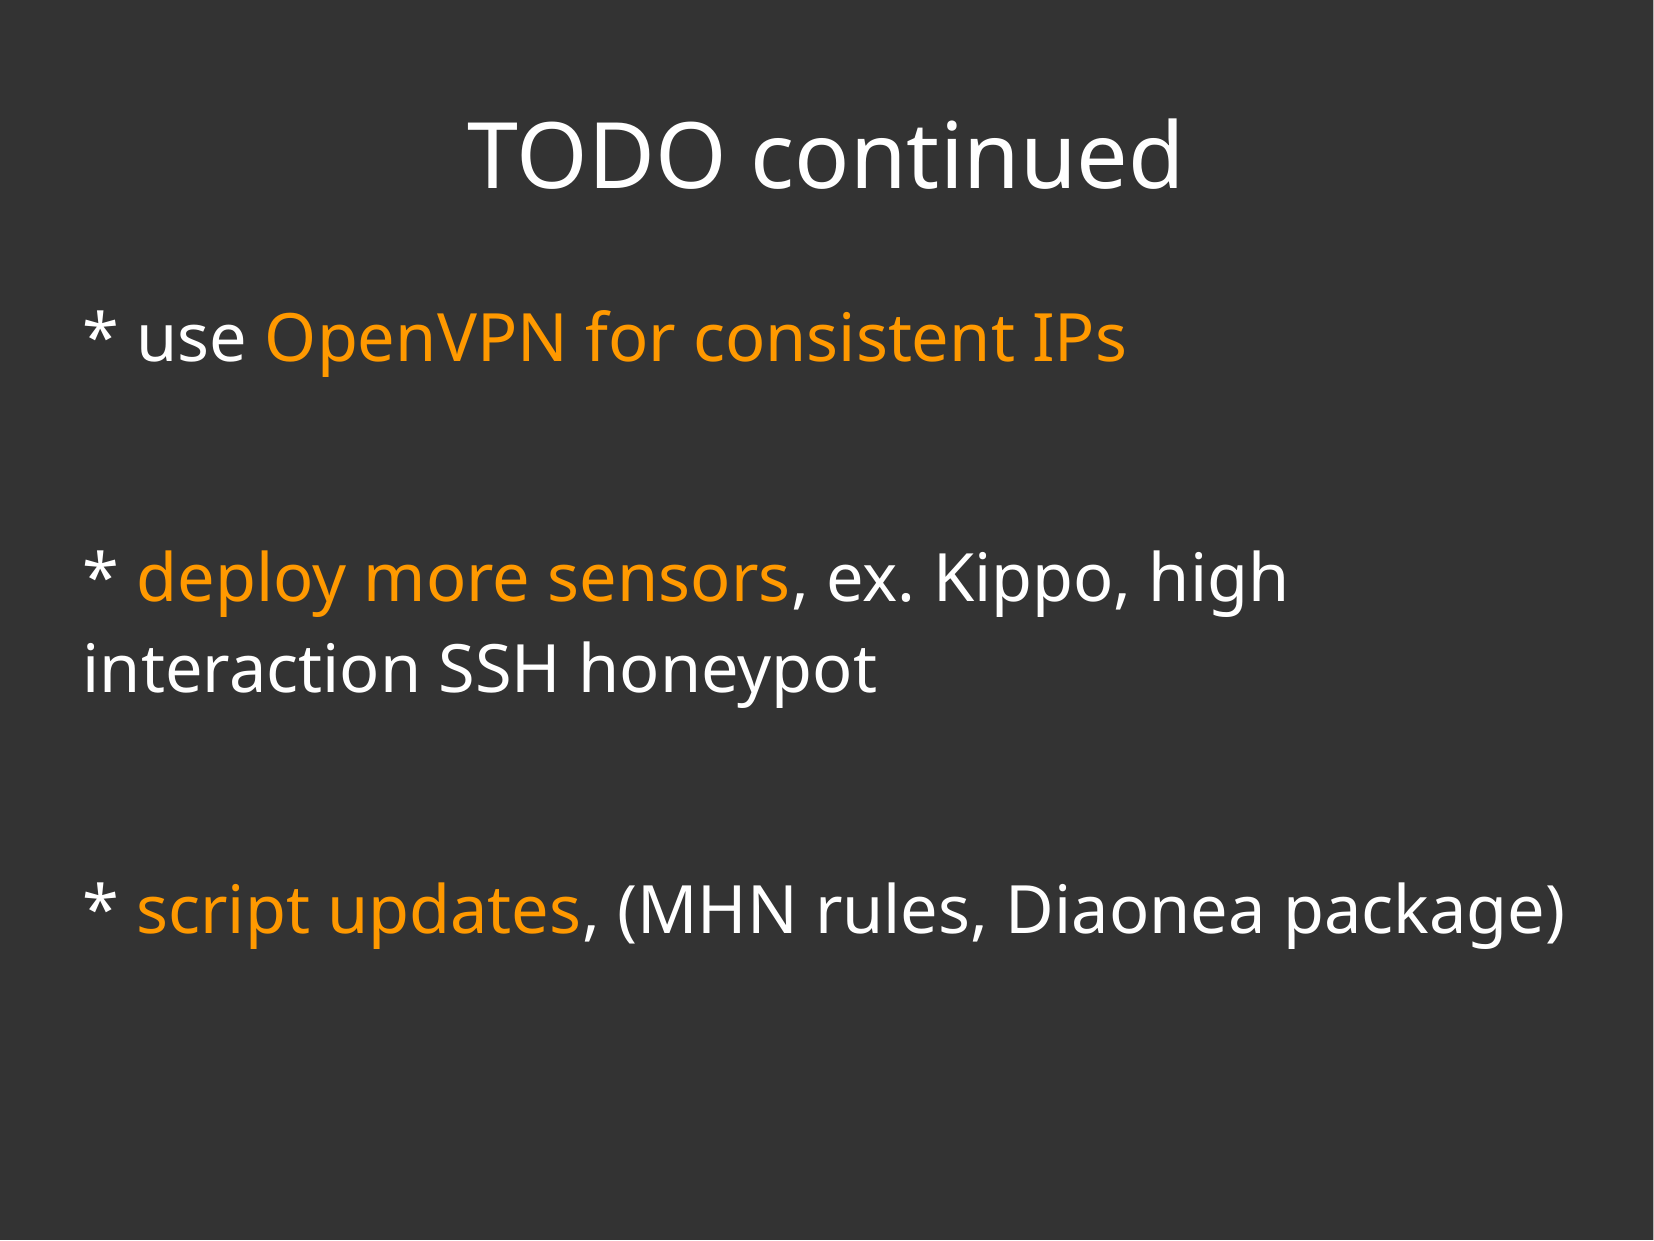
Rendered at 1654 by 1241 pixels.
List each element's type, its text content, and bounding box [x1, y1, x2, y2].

list * use OpenVPN for consistent IPs * deploy more sensors, ex. Kippo, high interaction SSH honeypot * script updates, (MHN rules, Diaonea package) [82, 290, 1571, 1010]
title TODO continued [82, 49, 1571, 257]
